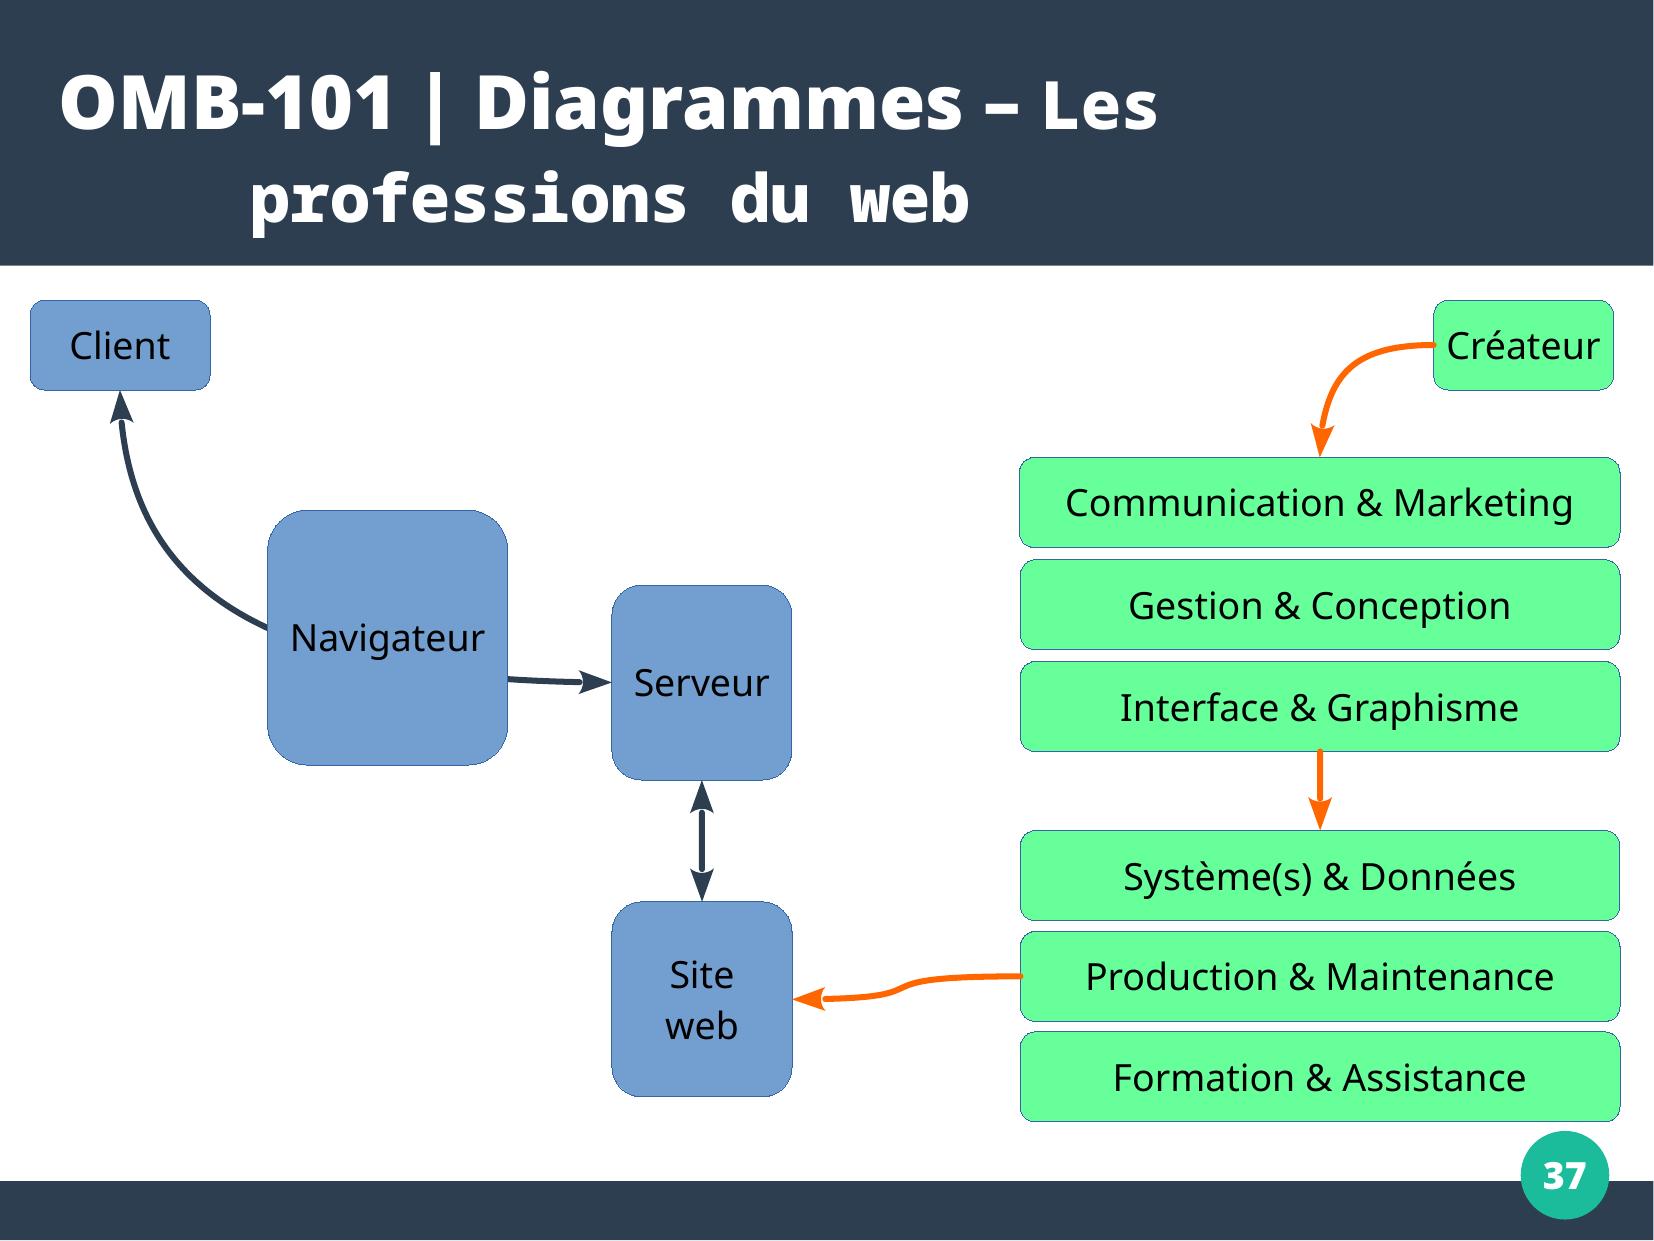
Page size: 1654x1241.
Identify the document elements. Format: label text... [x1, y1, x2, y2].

text_box Système(s) & Données [1020, 830, 1620, 921]
text_box Communication & Marketing [1019, 457, 1621, 548]
text_box Site web [611, 901, 793, 1097]
text_box Serveur [611, 585, 792, 781]
text_box Gestion & Conception [1020, 559, 1621, 650]
text_box Formation & Assistance [1020, 1031, 1621, 1122]
text_box Créateur [1433, 300, 1614, 391]
text_box Production & Maintenance [1020, 931, 1621, 1022]
text_box Navigateur [267, 510, 508, 766]
text_box Client [30, 300, 211, 391]
text_box Interface & Graphisme [1020, 661, 1621, 752]
title OMB-101 | Diagrammes – Les professions du web [59, 49, 1595, 207]
